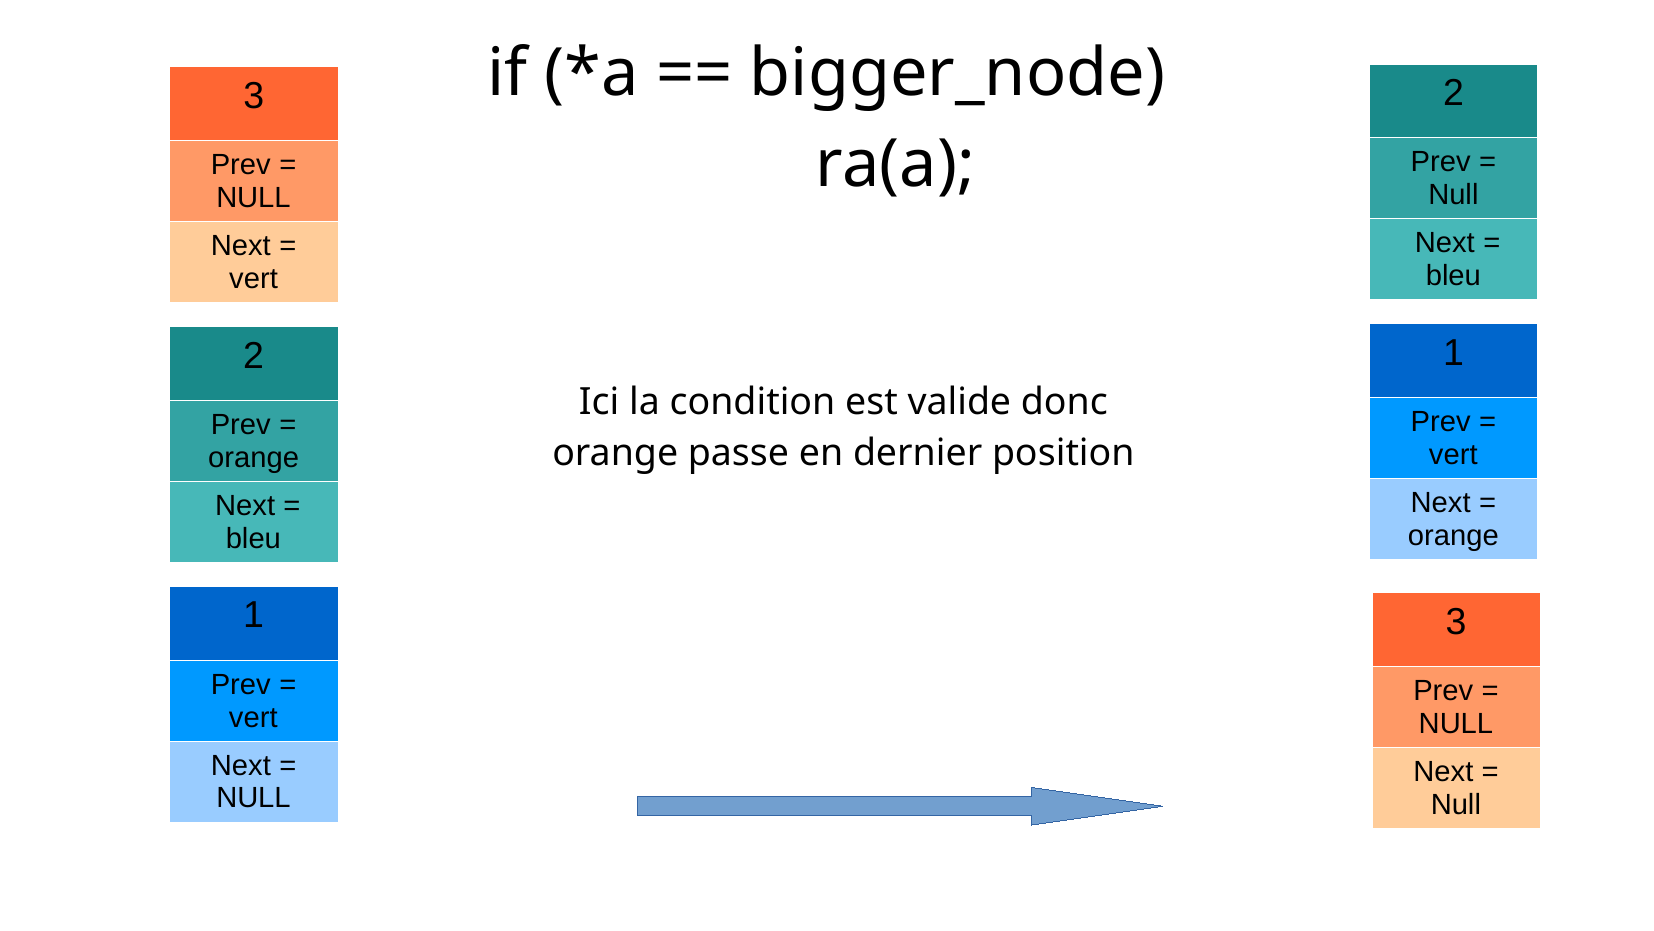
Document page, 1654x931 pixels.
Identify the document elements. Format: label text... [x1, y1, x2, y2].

table_cell Next = bleu [1370, 219, 1537, 299]
table_cell Prev = orange [170, 401, 338, 481]
text_box Ici la condition est valide donc orange passe en dernier position [525, 367, 1163, 473]
table_cell Next = orange [1370, 479, 1537, 559]
table_header 1 [1370, 324, 1537, 397]
text_box [637, 787, 1163, 826]
table_header 3 [1373, 593, 1540, 666]
table_cell Prev = vert [1370, 398, 1537, 478]
table_cell Next = bleu [170, 482, 338, 562]
table_header 3 [170, 67, 338, 140]
table_header 2 [170, 327, 338, 400]
title if (*a == bigger_node) ra(a); [82, 34, 1571, 195]
table_cell Prev = vert [170, 661, 338, 741]
table_cell Prev = NULL [170, 141, 338, 221]
table_cell Next = NULL [170, 742, 338, 822]
table_cell Next = Null [1373, 748, 1540, 828]
table_header 1 [170, 587, 338, 660]
table_header 2 [1370, 65, 1537, 137]
table_cell Prev = Null [1370, 138, 1537, 218]
table_cell Prev = NULL [1373, 667, 1540, 747]
table_cell Next = vert [170, 222, 338, 302]
